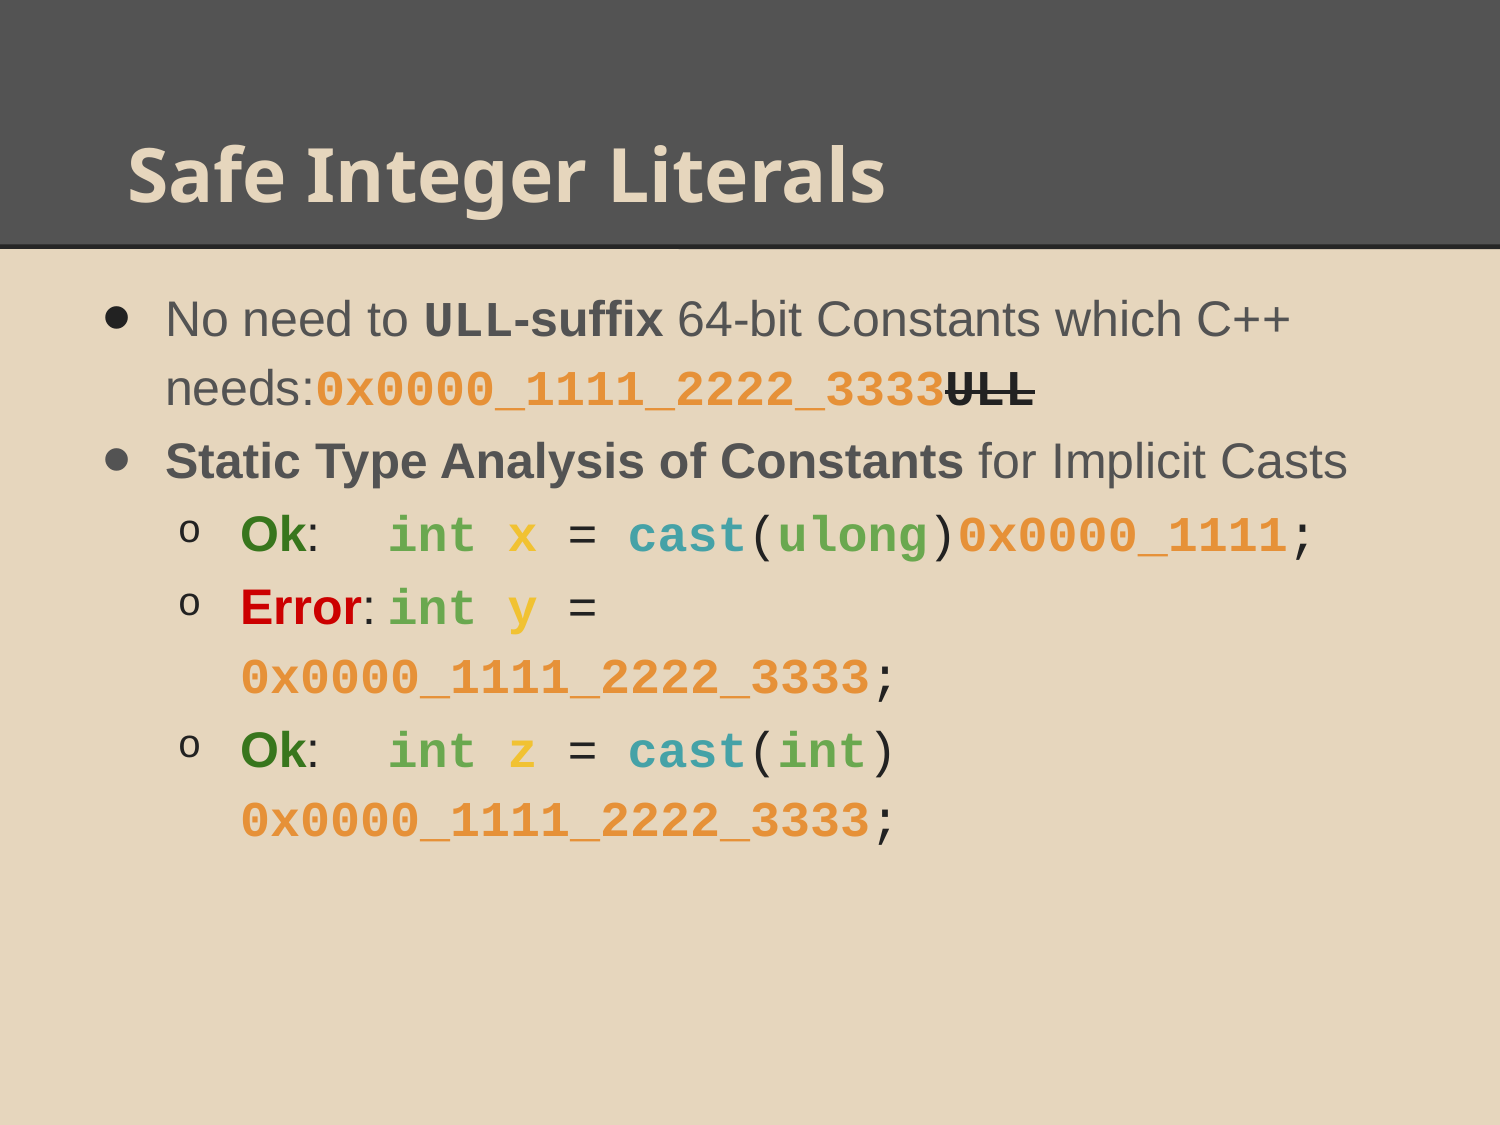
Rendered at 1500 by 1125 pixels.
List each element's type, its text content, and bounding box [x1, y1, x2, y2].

title Safe Integer Literals [75, 45, 1425, 233]
list No need to ULL-suffix 64-bit Constants which C++ needs:0x0000_1111_2222_3333ULL Static Type Analysis of Constants for Implicit Casts Ok: int x = cast(ulong)0x0000_1111; Error: int y = 0x0000_1111_2222_3333; Ok: int z = cast(int) 0x0000_1111_2222_3333; [75, 262, 1425, 1078]
